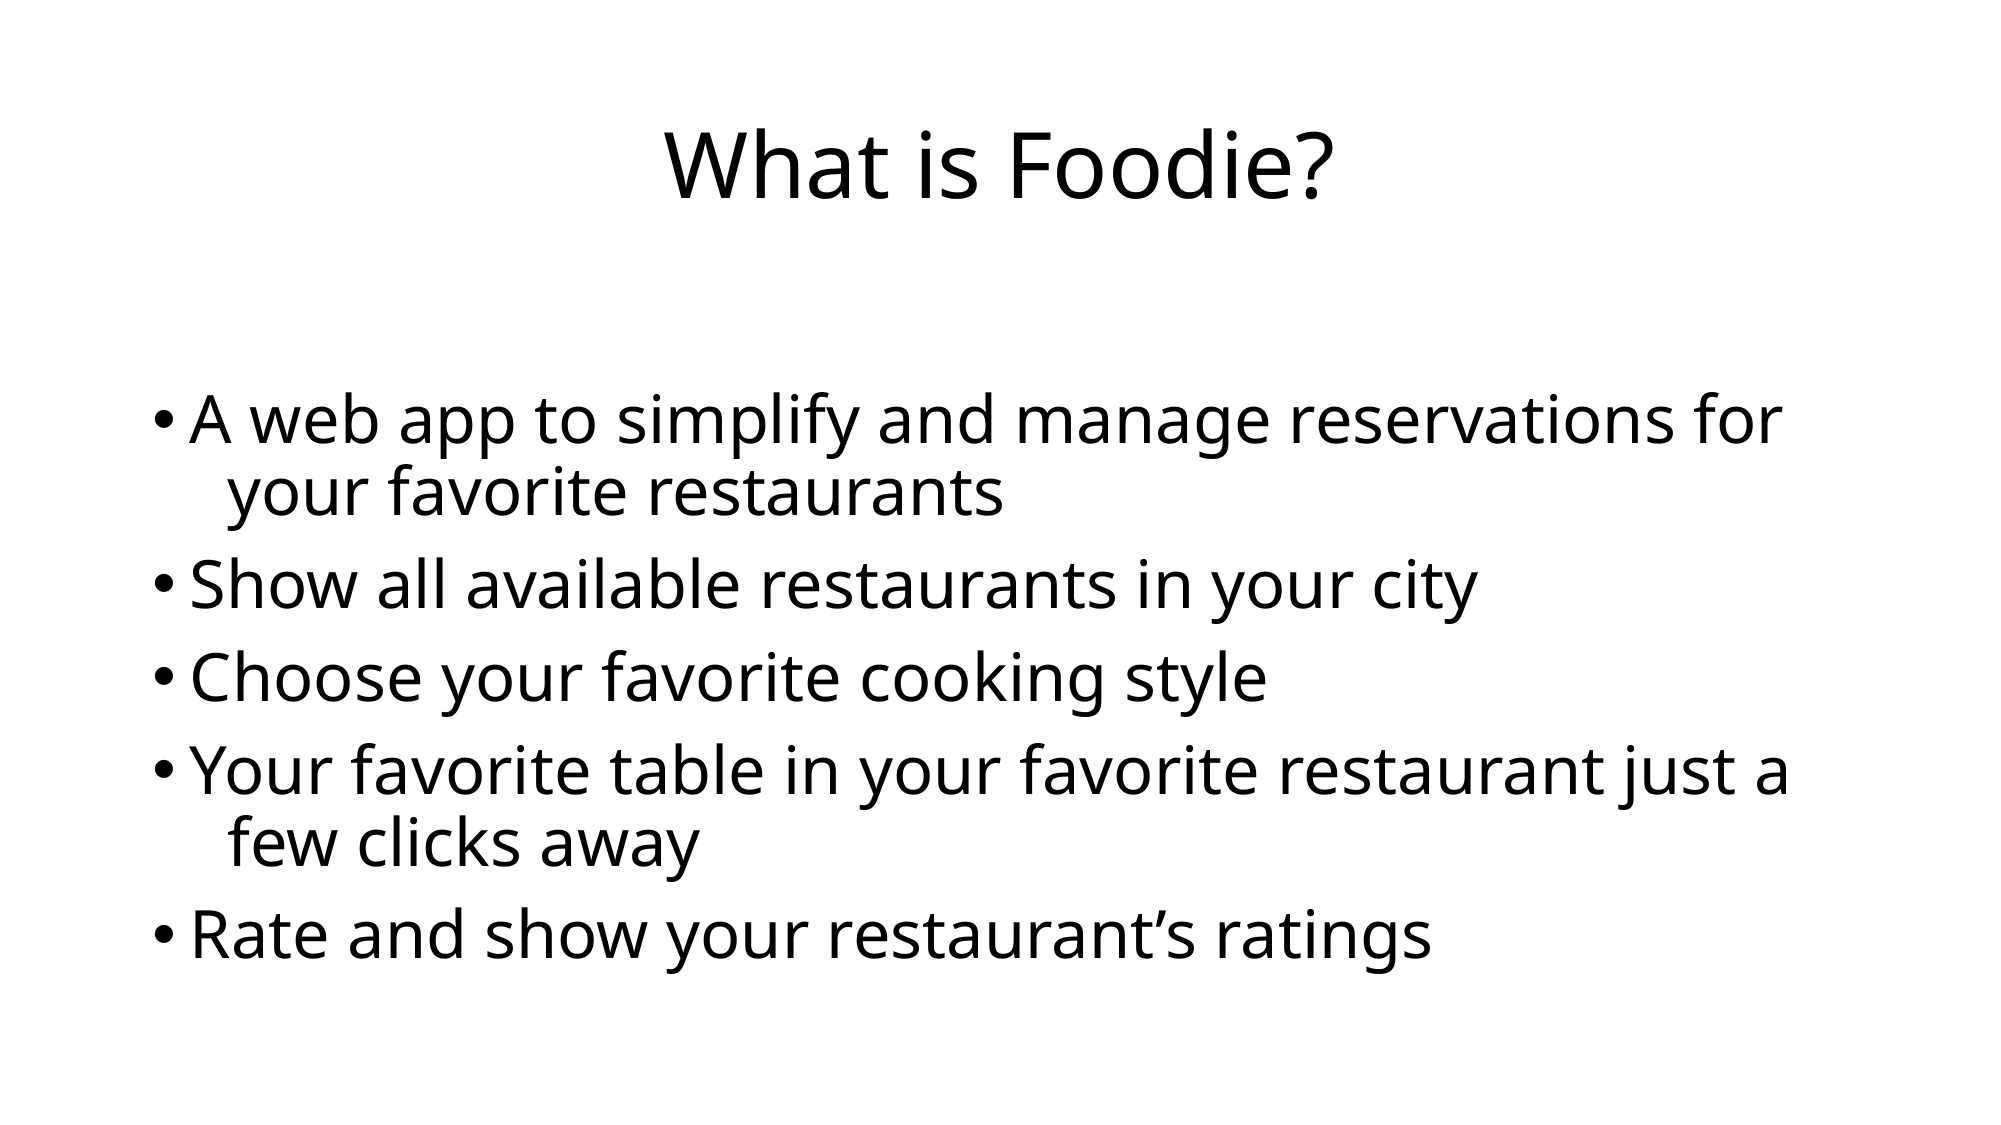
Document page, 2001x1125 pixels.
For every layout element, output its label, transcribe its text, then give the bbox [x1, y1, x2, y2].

title What is Foodie? [137, 59, 1863, 277]
list A web app to simplify and manage reservations for your favorite restaurants Show all available restaurants in your city Choose your favorite cooking style Your favorite table in your favorite restaurant just a few clicks away Rate and show your restaurant’s ratings [137, 277, 1863, 1066]
